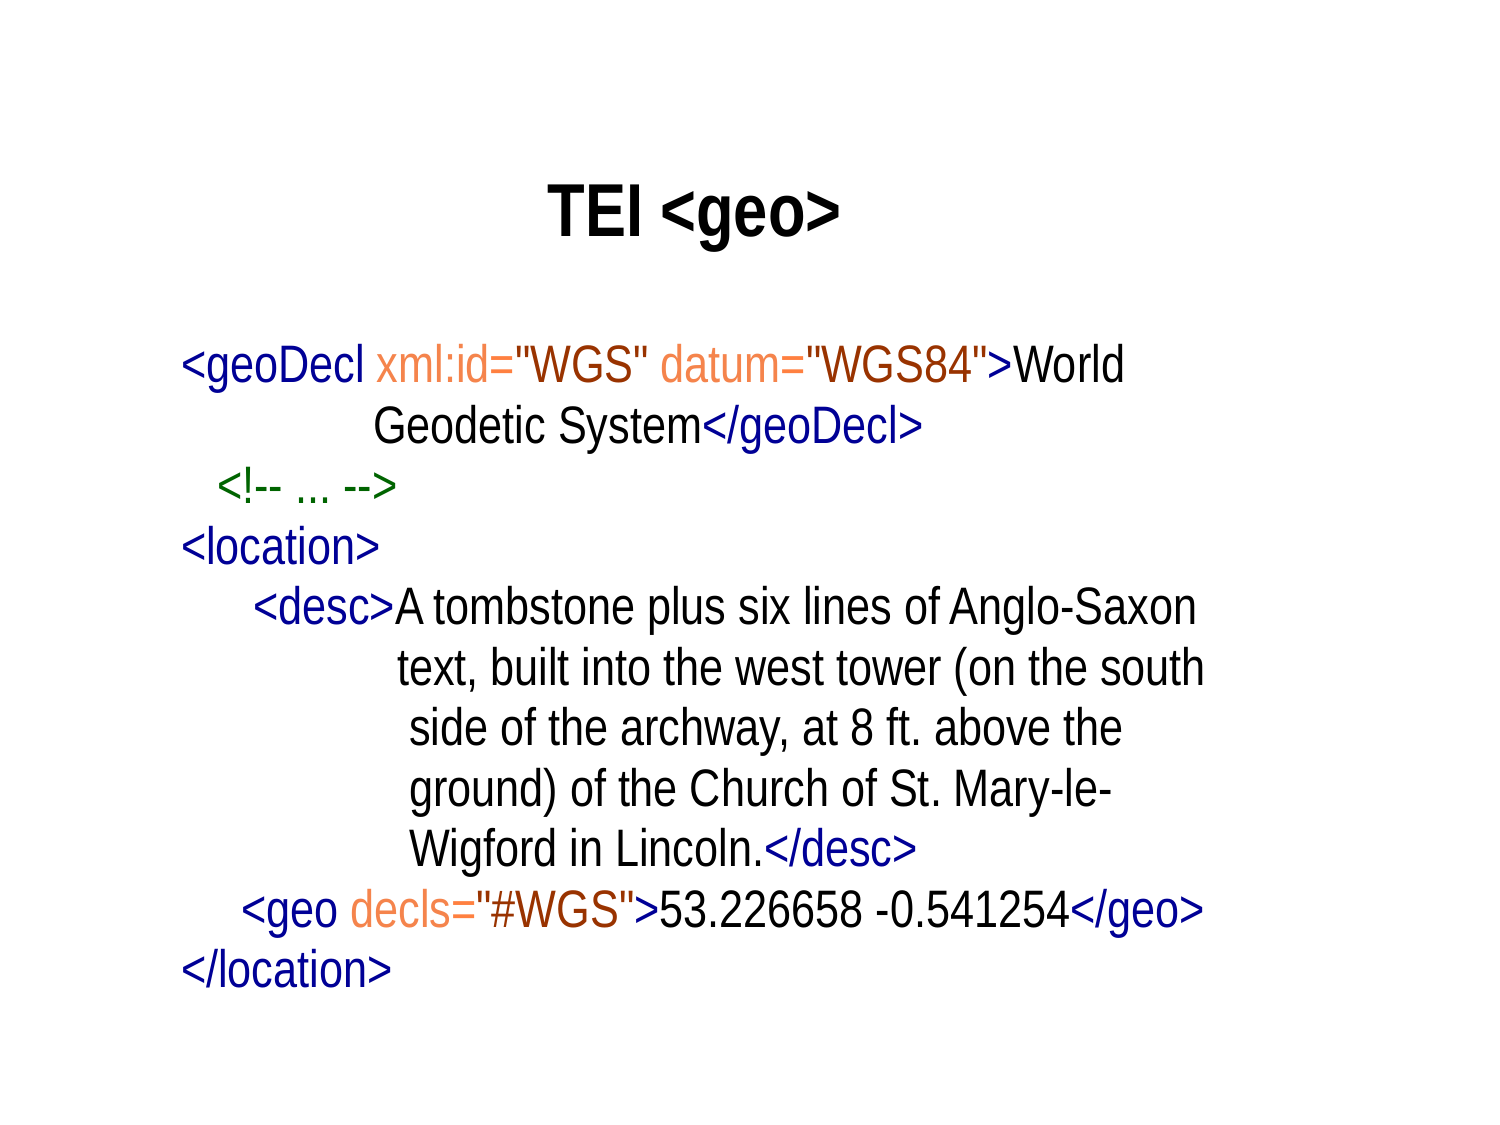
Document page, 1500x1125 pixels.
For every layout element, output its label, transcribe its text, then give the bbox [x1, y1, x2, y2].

list <geoDecl xml:id="WGS" datum="WGS84">World Geodetic System</geoDecl> <!-- ... --> <location> <desc>A tombstone plus six lines of Anglo-Saxon text, built into the west tower (on the south side of the archway, at 8 ft. above the ground) of the Church of St. Mary-le- Wigford in Lincoln.</desc> <geo decls="#WGS">53.226658 -0.541254</geo> </location> [181, 333, 1209, 1015]
title TEI <geo> [181, 115, 1209, 304]
